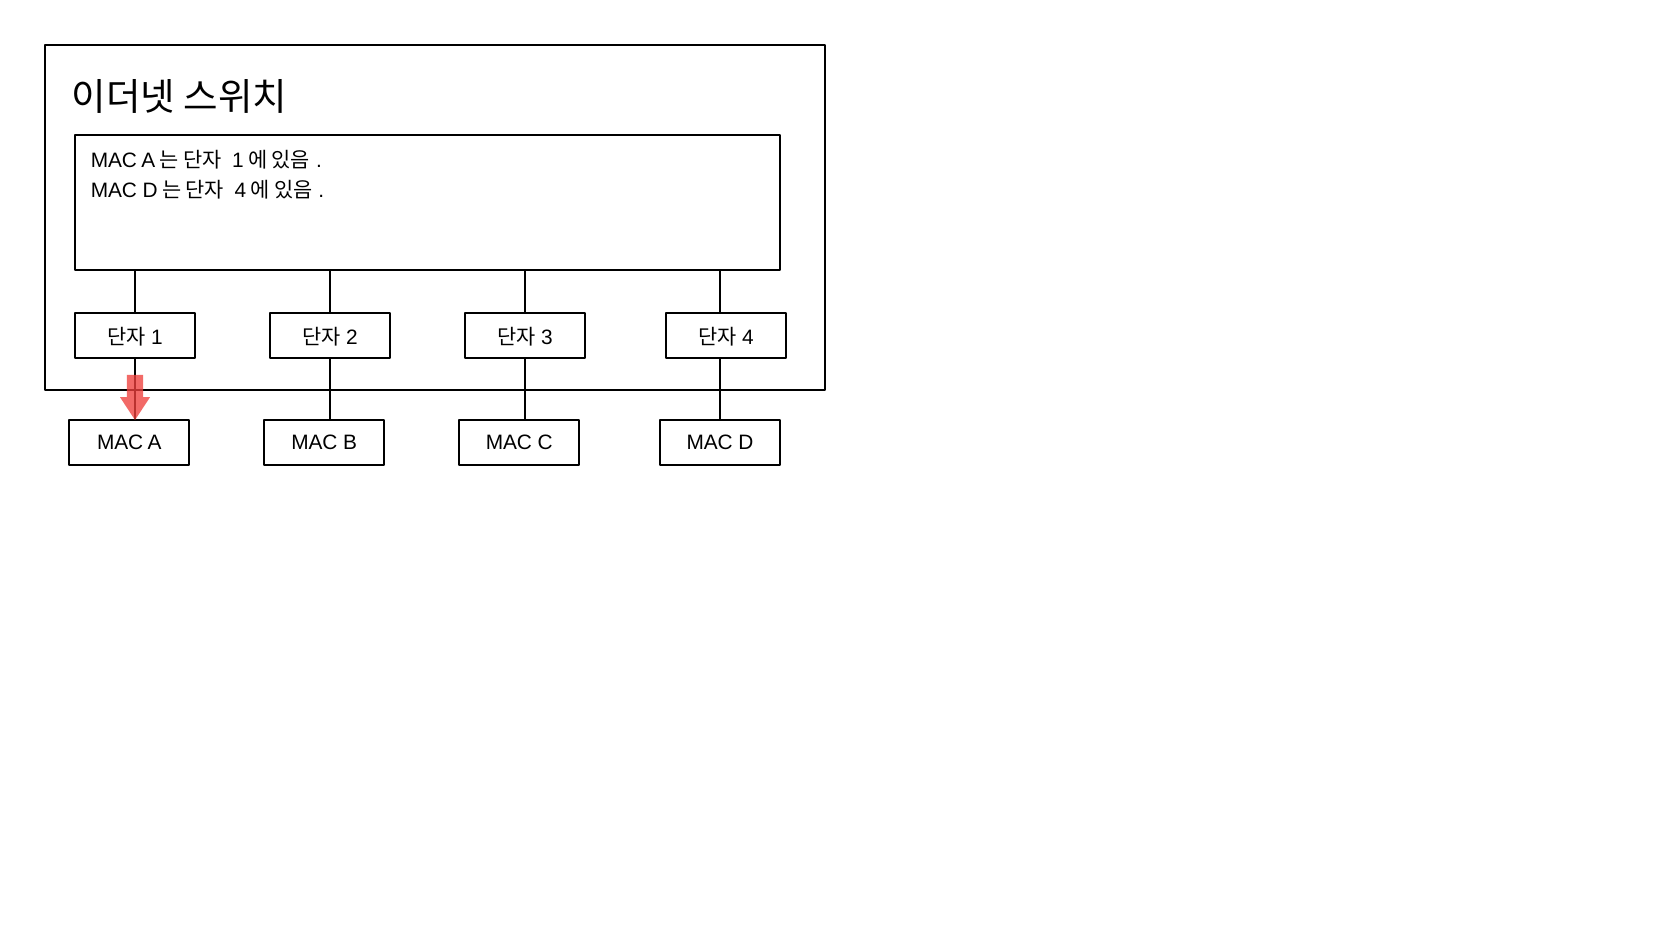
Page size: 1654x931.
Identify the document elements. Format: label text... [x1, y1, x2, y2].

text_box 단자3 [465, 313, 586, 359]
text_box 단자1 [75, 313, 196, 359]
text_box 단자2 [270, 313, 391, 359]
text_box 단자4 [665, 313, 786, 359]
text_box MAC D [660, 420, 781, 466]
text_box MAC C [459, 420, 580, 466]
text_box MAC A [69, 420, 190, 466]
text_box MAC A는 단자 1에 있음. MAC D는 단자 4에 있음. [75, 135, 781, 271]
text_box [120, 374, 151, 421]
text_box MAC B [264, 420, 385, 466]
text_box 이더넷 스위치 [56, 60, 346, 130]
